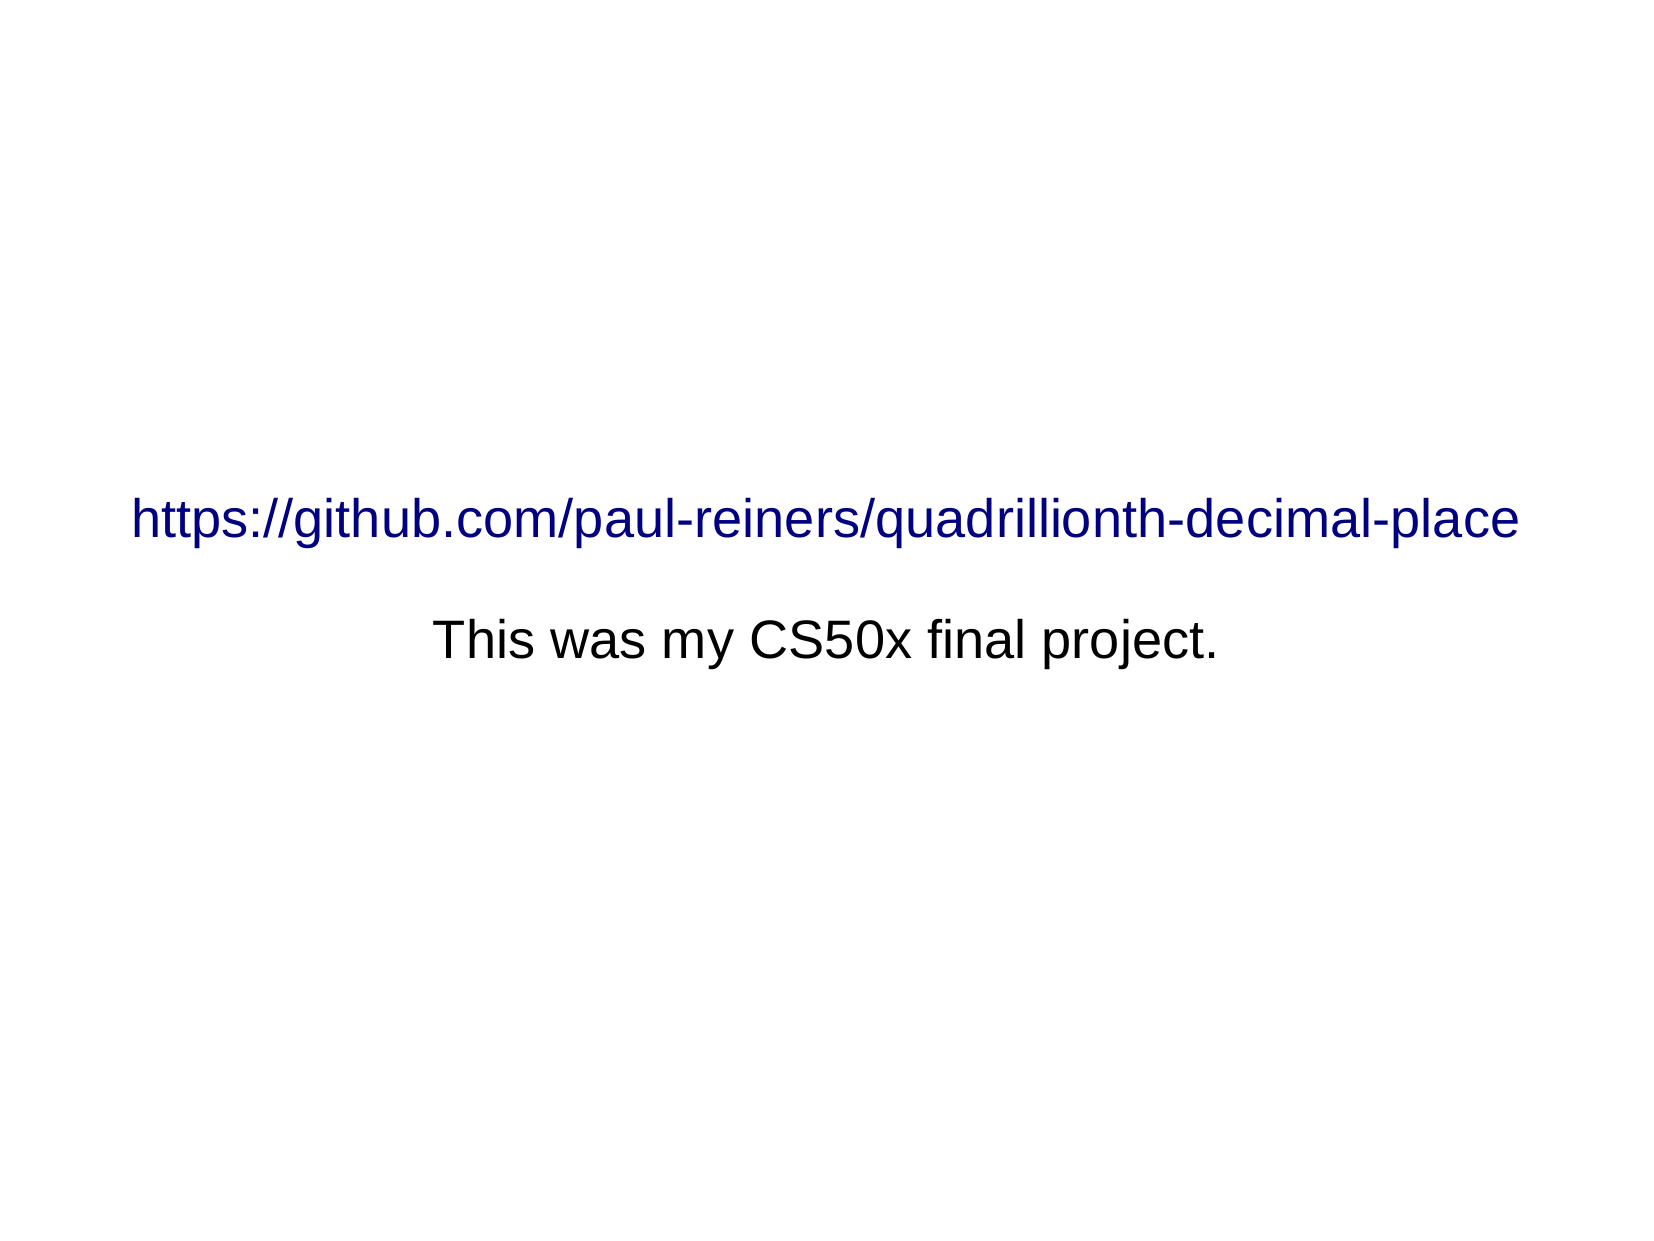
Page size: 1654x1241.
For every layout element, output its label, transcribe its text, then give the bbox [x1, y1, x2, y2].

subtitle https://github.com/paul-reiners/quadrillionth-decimal-place This was my CS50x final project. [82, 49, 1571, 1109]
